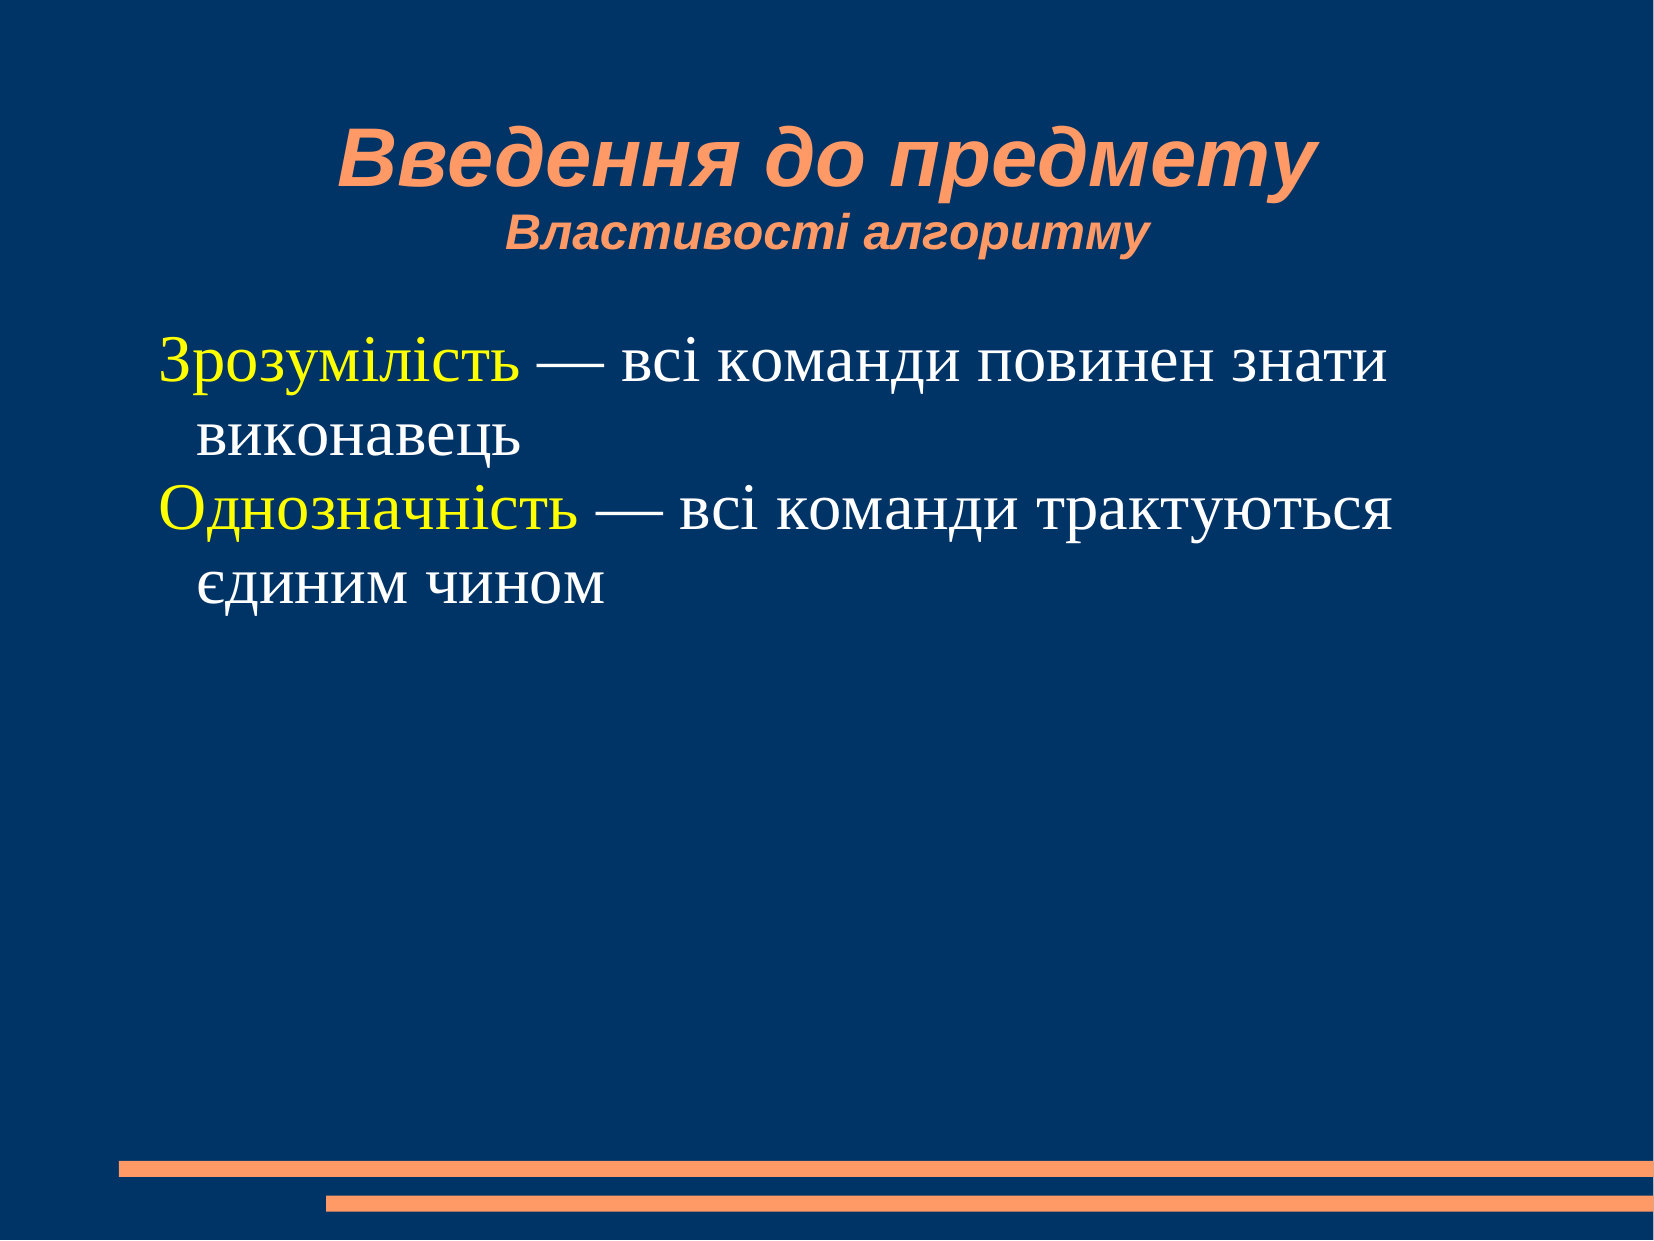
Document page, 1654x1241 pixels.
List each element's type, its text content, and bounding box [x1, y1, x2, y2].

title Введення до предмету Властивості алгоритму [121, 46, 1534, 325]
list Зрозумілість — всі команди повинен знати виконавець Однозначність — всі команди трактуються єдиним чином [121, 322, 1561, 1132]
